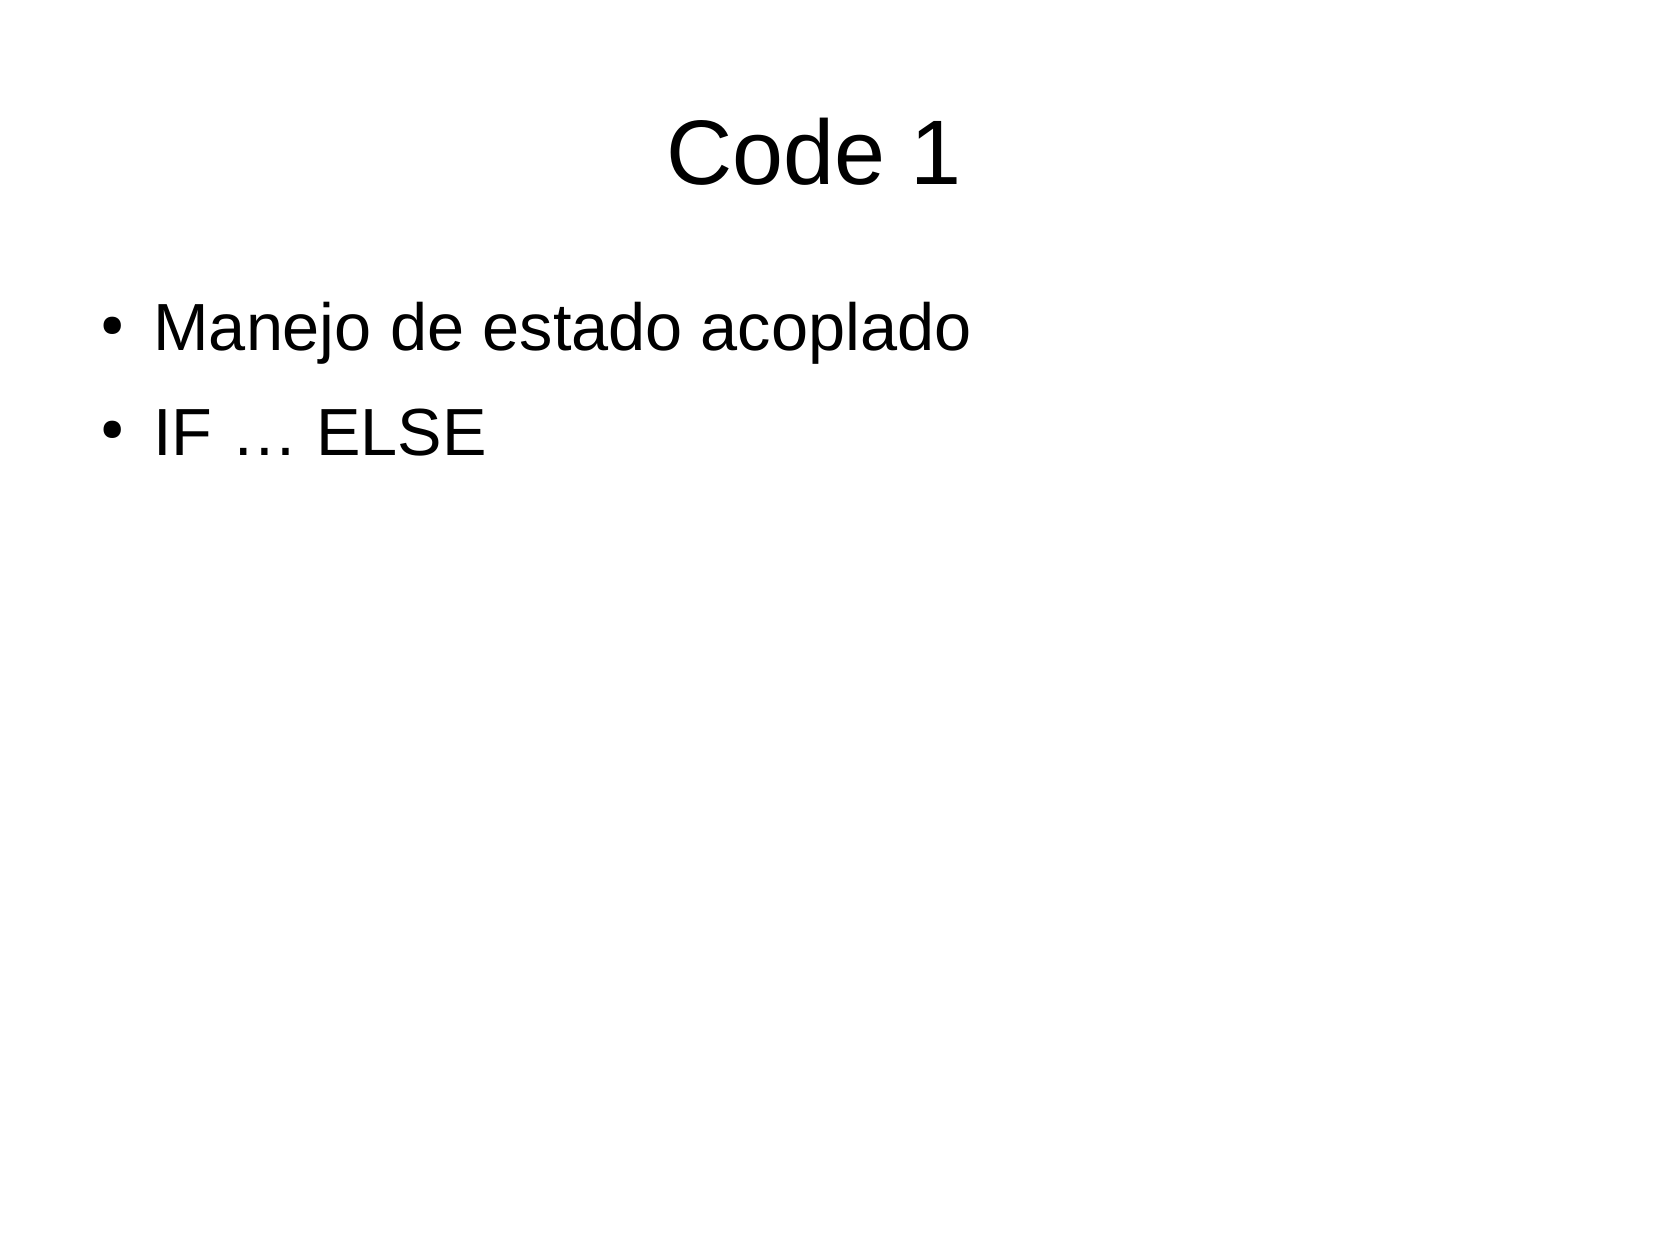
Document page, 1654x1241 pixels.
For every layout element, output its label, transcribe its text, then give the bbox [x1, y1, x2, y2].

title Code 1 [82, 49, 1571, 257]
list Manejo de estado acoplado IF … ELSE [82, 290, 1571, 1010]
